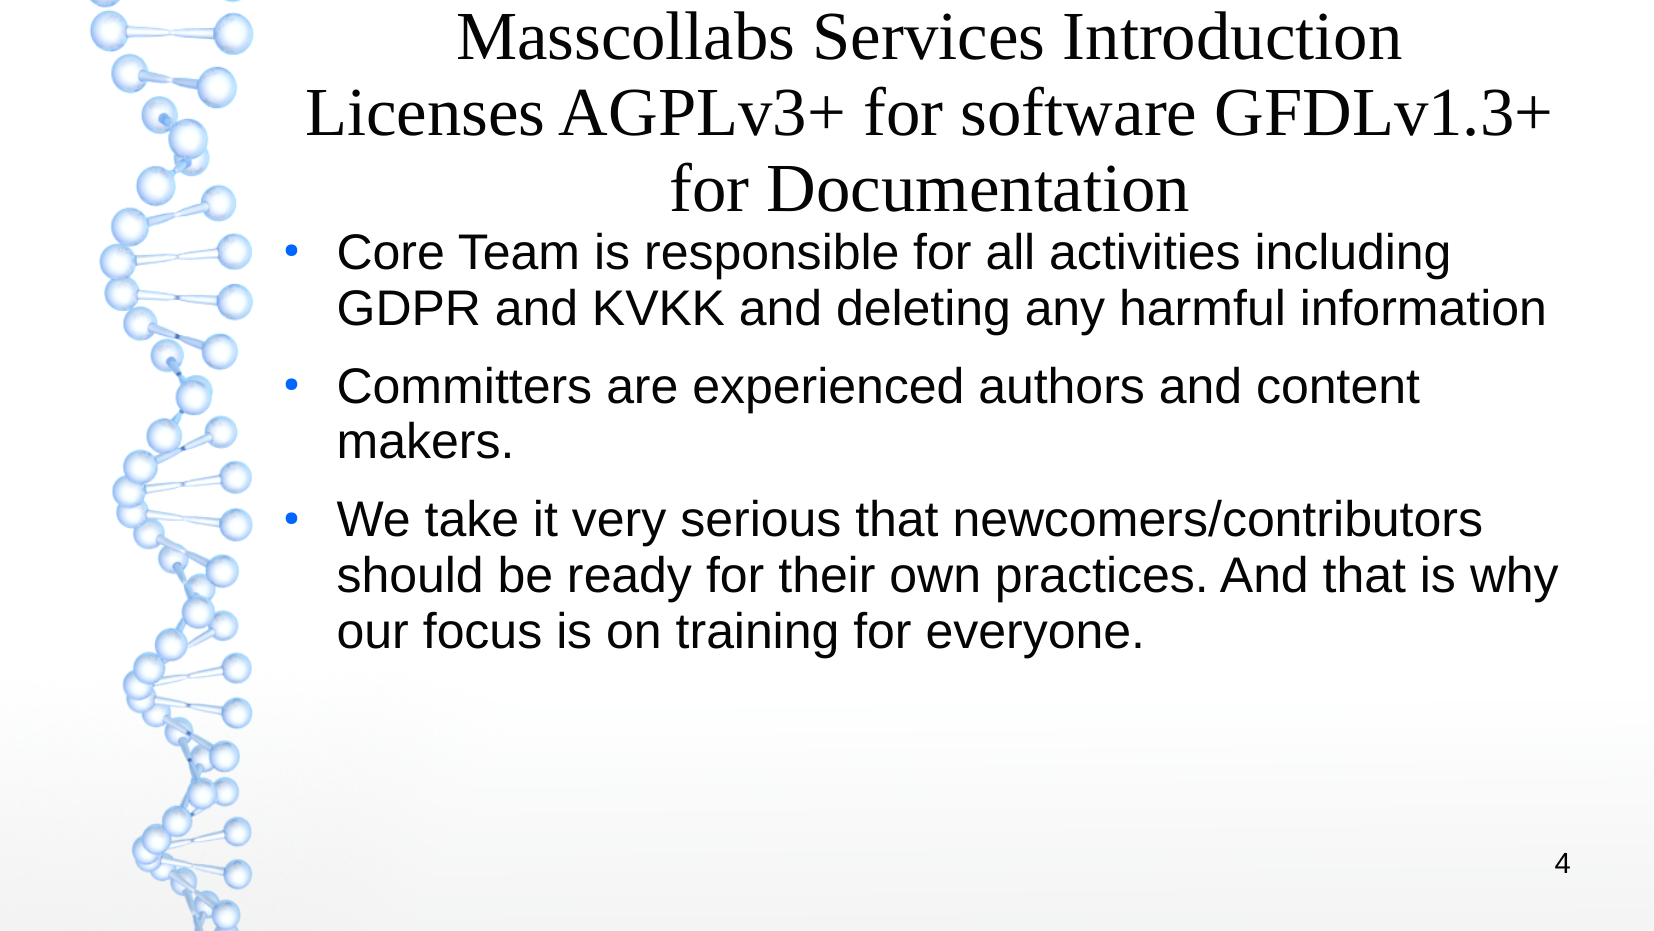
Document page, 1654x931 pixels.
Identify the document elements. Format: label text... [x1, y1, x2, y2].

list Core Team is responsible for all activities including GDPR and KVKK and deleting any harmful information Committers are experienced authors and content makers. We take it very serious that newcomers/contributors should be ready for their own practices. And that is why our focus is on training for everyone. [265, 224, 1595, 764]
title Masscollabs Services Introduction Licenses AGPLv3+ for software GFDLv1.3+ for Documentation [265, 0, 1595, 224]
picture [0, 0, 1654, 931]
